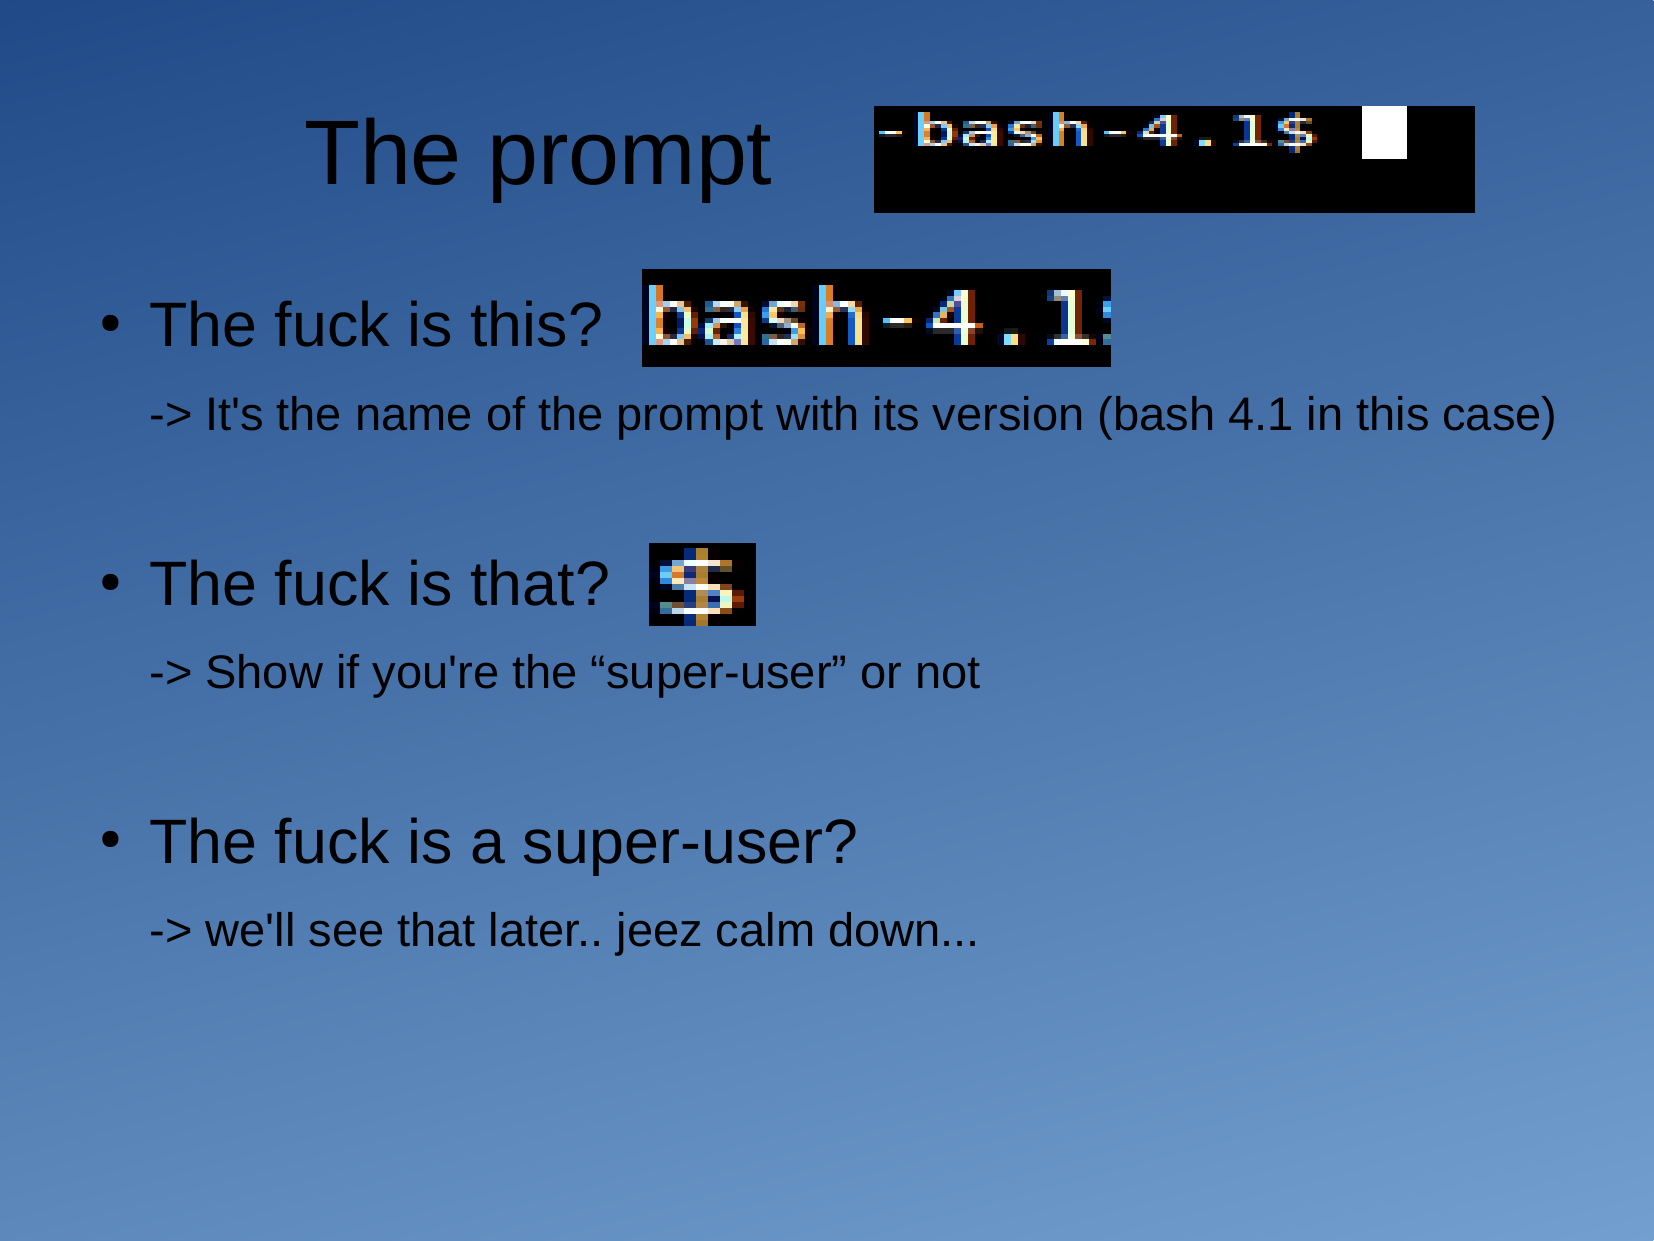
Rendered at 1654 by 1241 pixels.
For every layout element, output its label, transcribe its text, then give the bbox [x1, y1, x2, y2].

picture [874, 106, 1475, 213]
title The prompt [82, 49, 1571, 257]
picture [649, 543, 756, 626]
picture [642, 269, 1111, 367]
list The fuck is this? -> It's the name of the prompt with its version (bash 4.1 in this case) The fuck is that? -> Show if you're the “super-user” or not The fuck is a super-user? -> we'll see that later.. jeez calm down... [82, 290, 1571, 1010]
